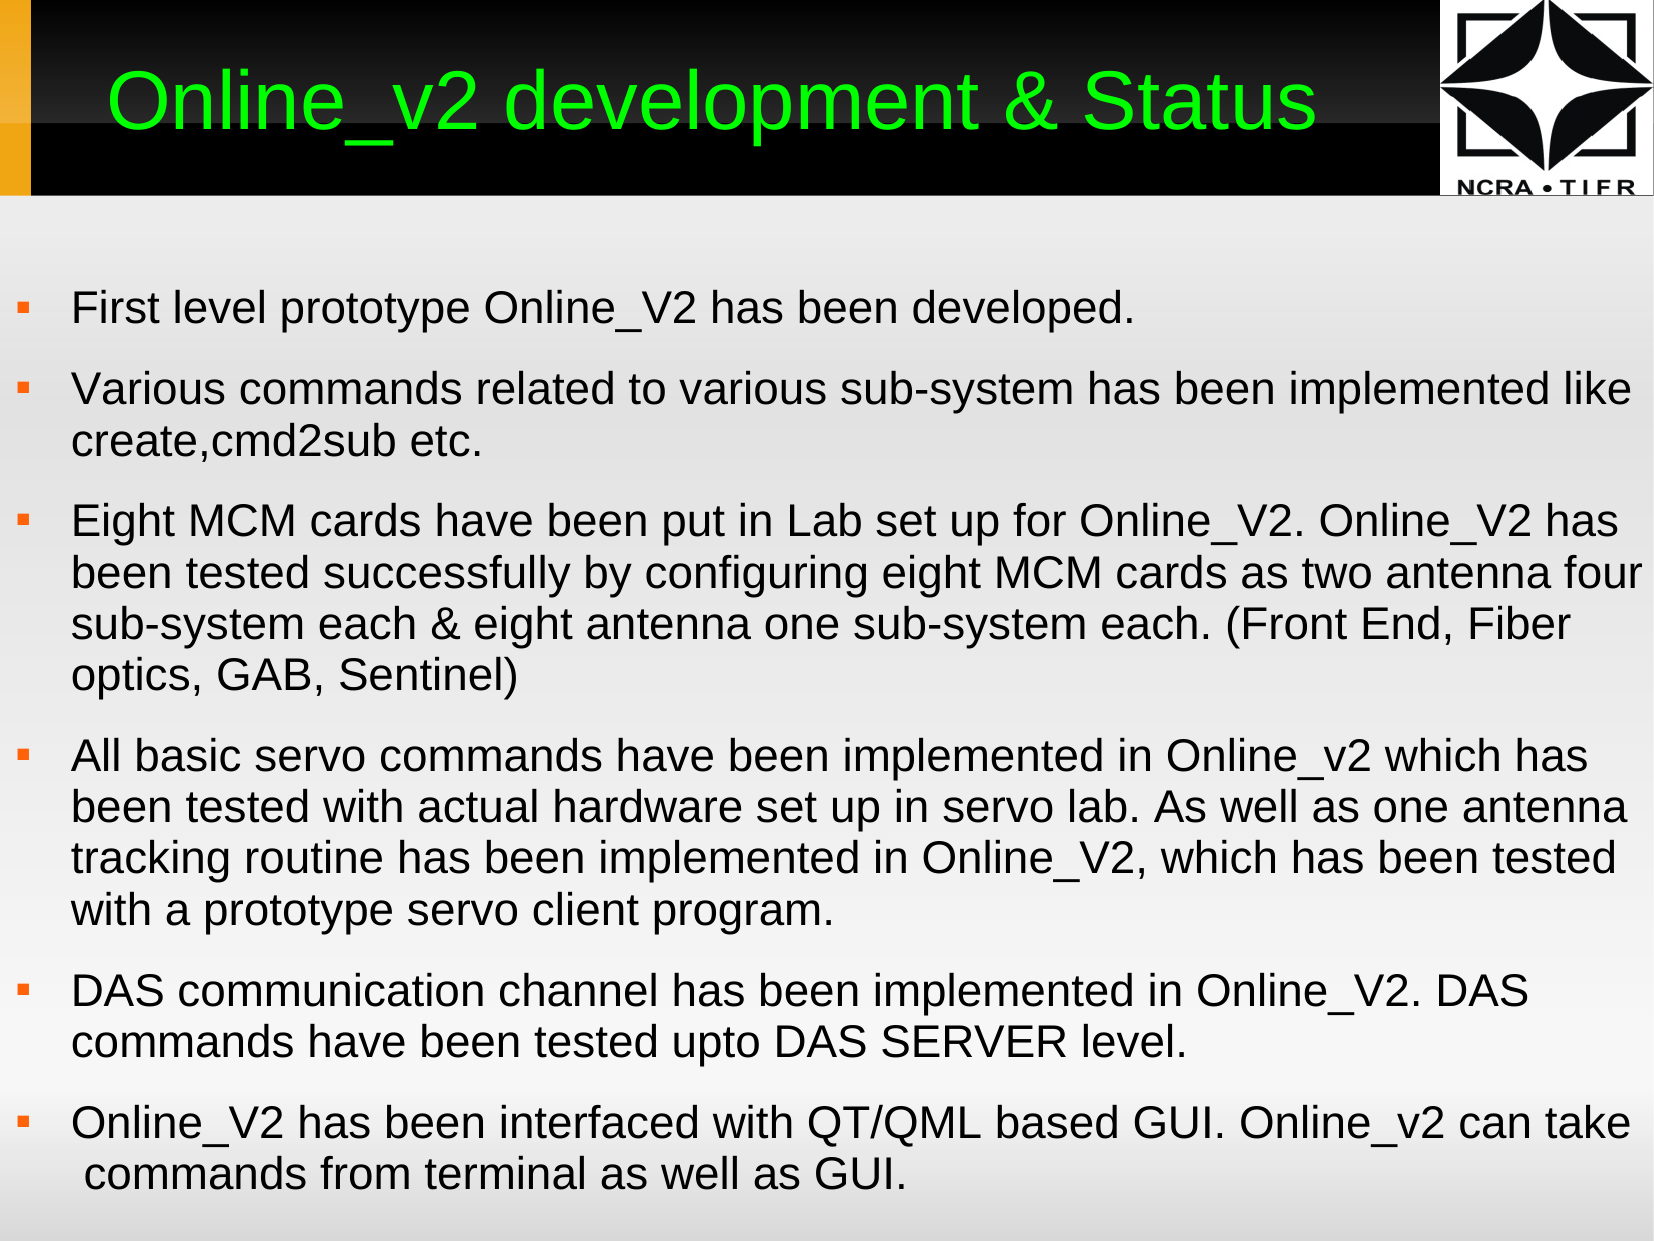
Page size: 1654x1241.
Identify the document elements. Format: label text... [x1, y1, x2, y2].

text_box Online_v2 development & Status [0, 46, 1426, 155]
list First level prototype Online_V2 has been developed. Various commands related to various sub-system has been implemented like create,cmd2sub etc. Eight MCM cards have been put in Lab set up for Online_V2. Online_V2 has been tested successfully by configuring eight MCM cards as two antenna four sub-system each & eight antenna one sub-system each. (Front End, Fiber optics, GAB, Sentinel) All basic servo commands have been implemented in Online_v2 which has been tested with actual hardware set up in servo lab. As well as one antenna tracking routine has been implemented in Online_V2, which has been tested with a prototype servo client program. DAS communication channel has been implemented in Online_V2. DAS commands have been tested upto DAS SERVER level. Online_V2 has been interfaced with QT/QML based GUI. Online_v2 can take commands from terminal as well as GUI. [0, 225, 1654, 1241]
picture [0, 0, 1654, 225]
